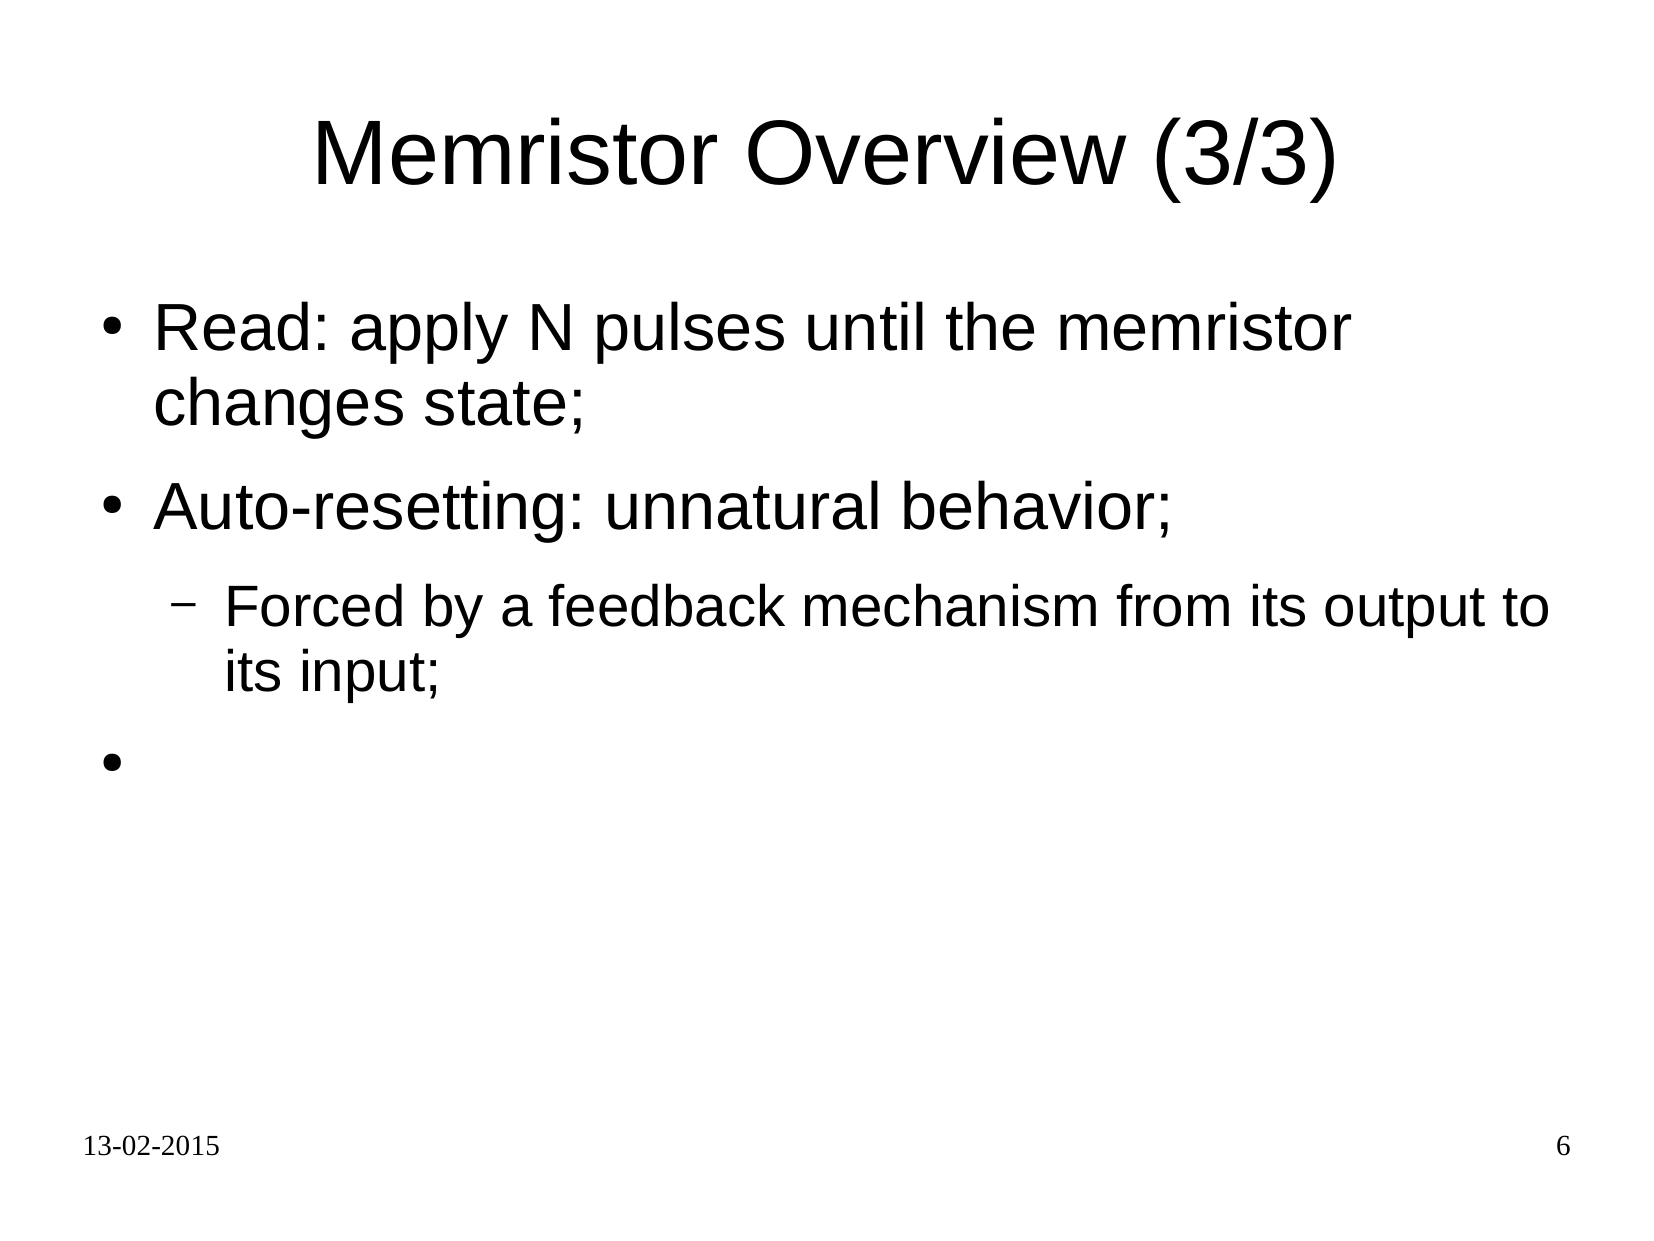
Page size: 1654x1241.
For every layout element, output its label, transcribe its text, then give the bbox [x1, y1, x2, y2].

title Memristor Overview (3/3) [82, 49, 1571, 257]
list Read: apply N pulses until the memristor changes state; Auto-resetting: unnatural behavior; Forced by a feedback mechanism from its output to its input; [82, 290, 1571, 1081]
